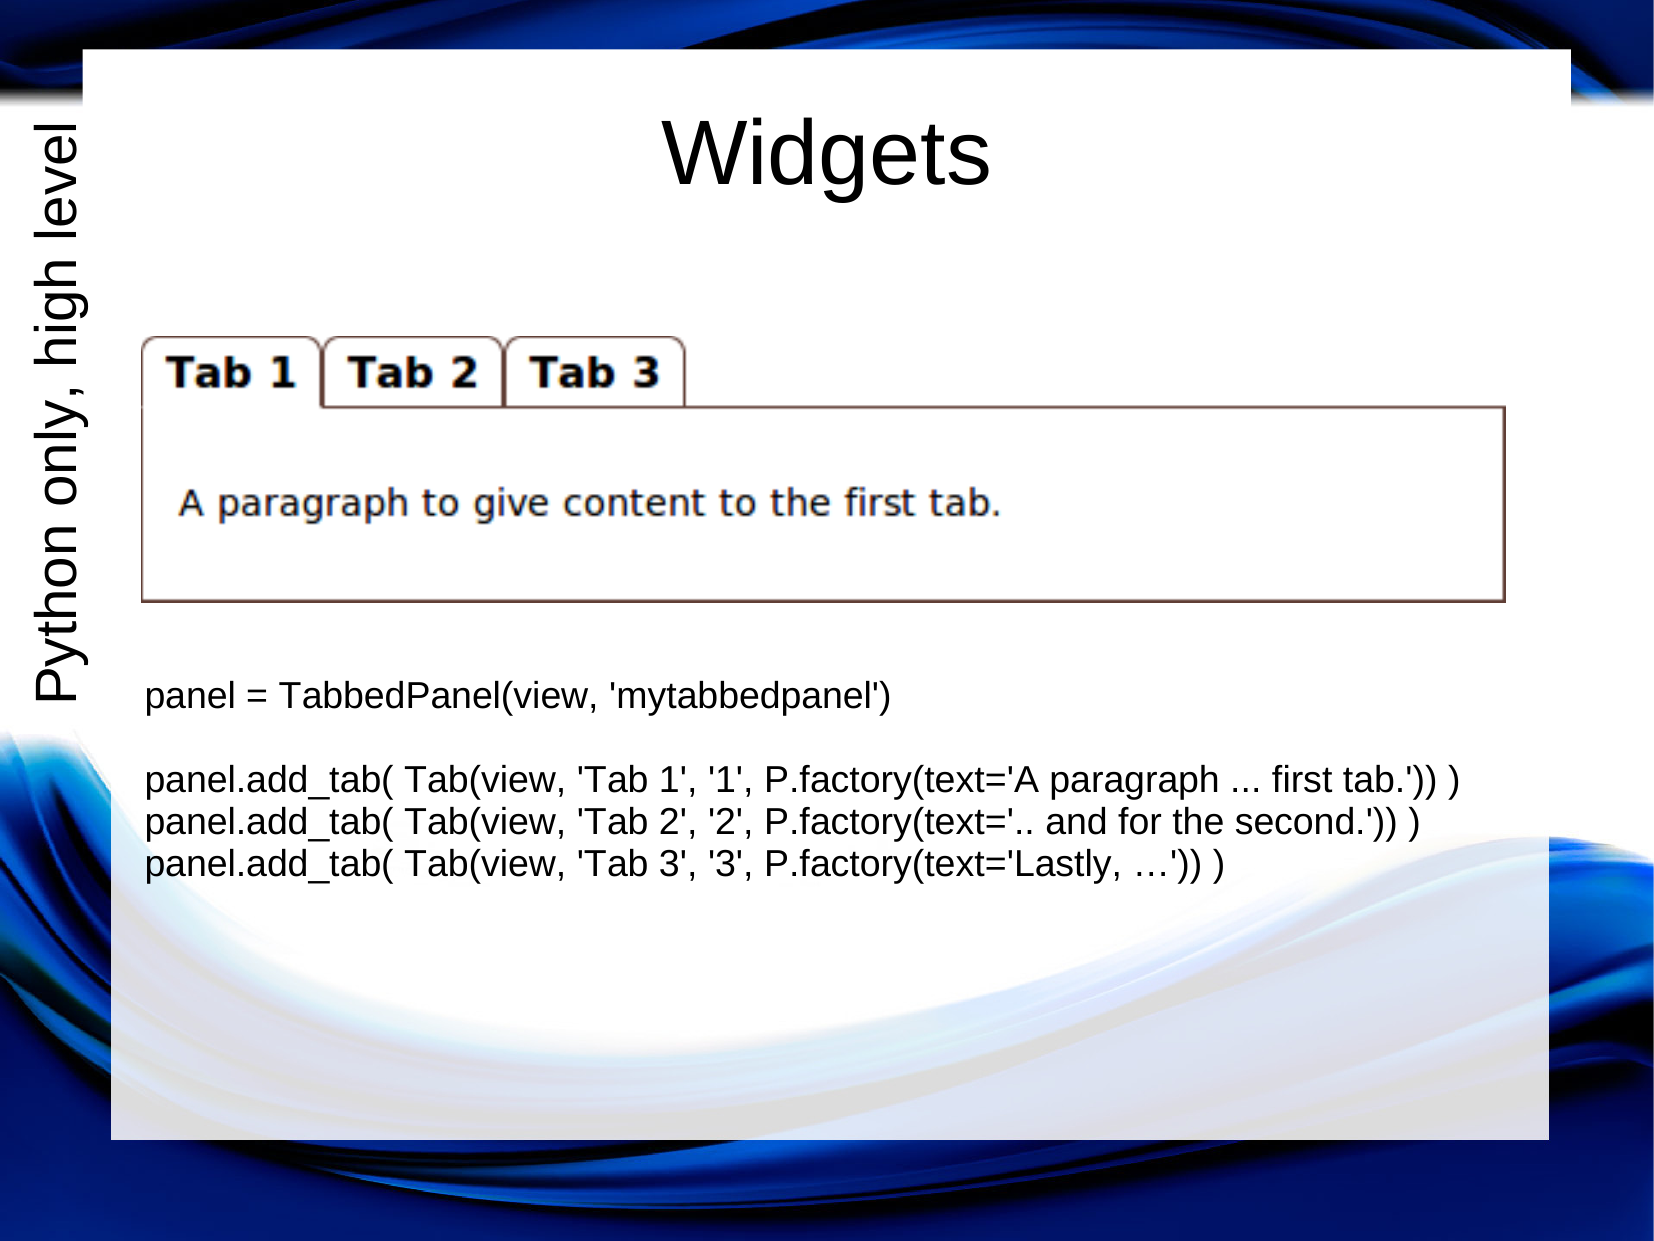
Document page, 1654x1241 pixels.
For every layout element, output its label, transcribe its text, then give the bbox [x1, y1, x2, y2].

text_box panel = TabbedPanel(view, 'mytabbedpanel') panel.add_tab( Tab(view, 'Tab 1', '1', P.factory(text='A paragraph ... first tab.')) ) panel.add_tab( Tab(view, 'Tab 2', '2', P.factory(text='.. and for the second.')) ) panel.add_tab( Tab(view, 'Tab 3', '3', P.factory(text='Lastly, …')) ) [129, 667, 1577, 962]
title Python only, high level [0, 29, 130, 798]
picture [0, 0, 1654, 1241]
title Widgets [130, 49, 1571, 257]
